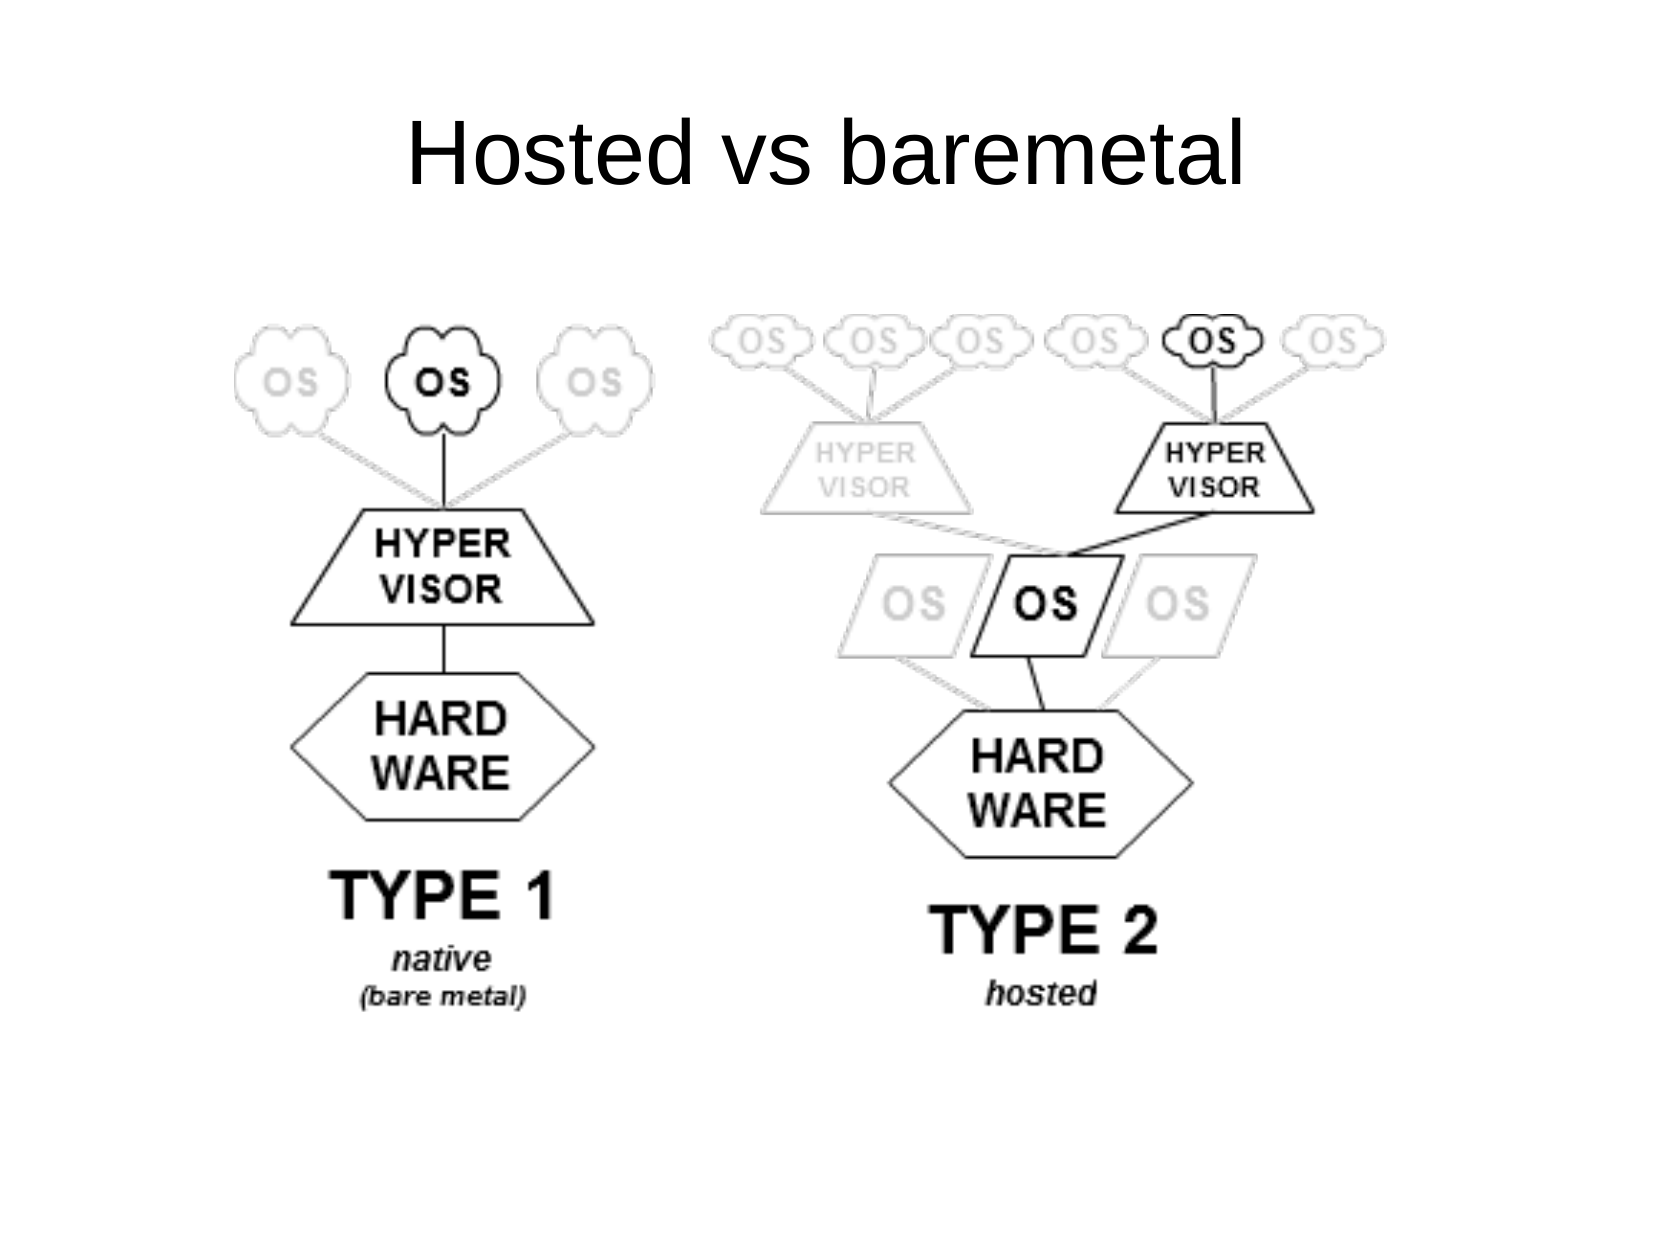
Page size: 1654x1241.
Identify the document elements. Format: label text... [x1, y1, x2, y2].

picture [234, 314, 1387, 1035]
title Hosted vs baremetal [82, 49, 1571, 257]
